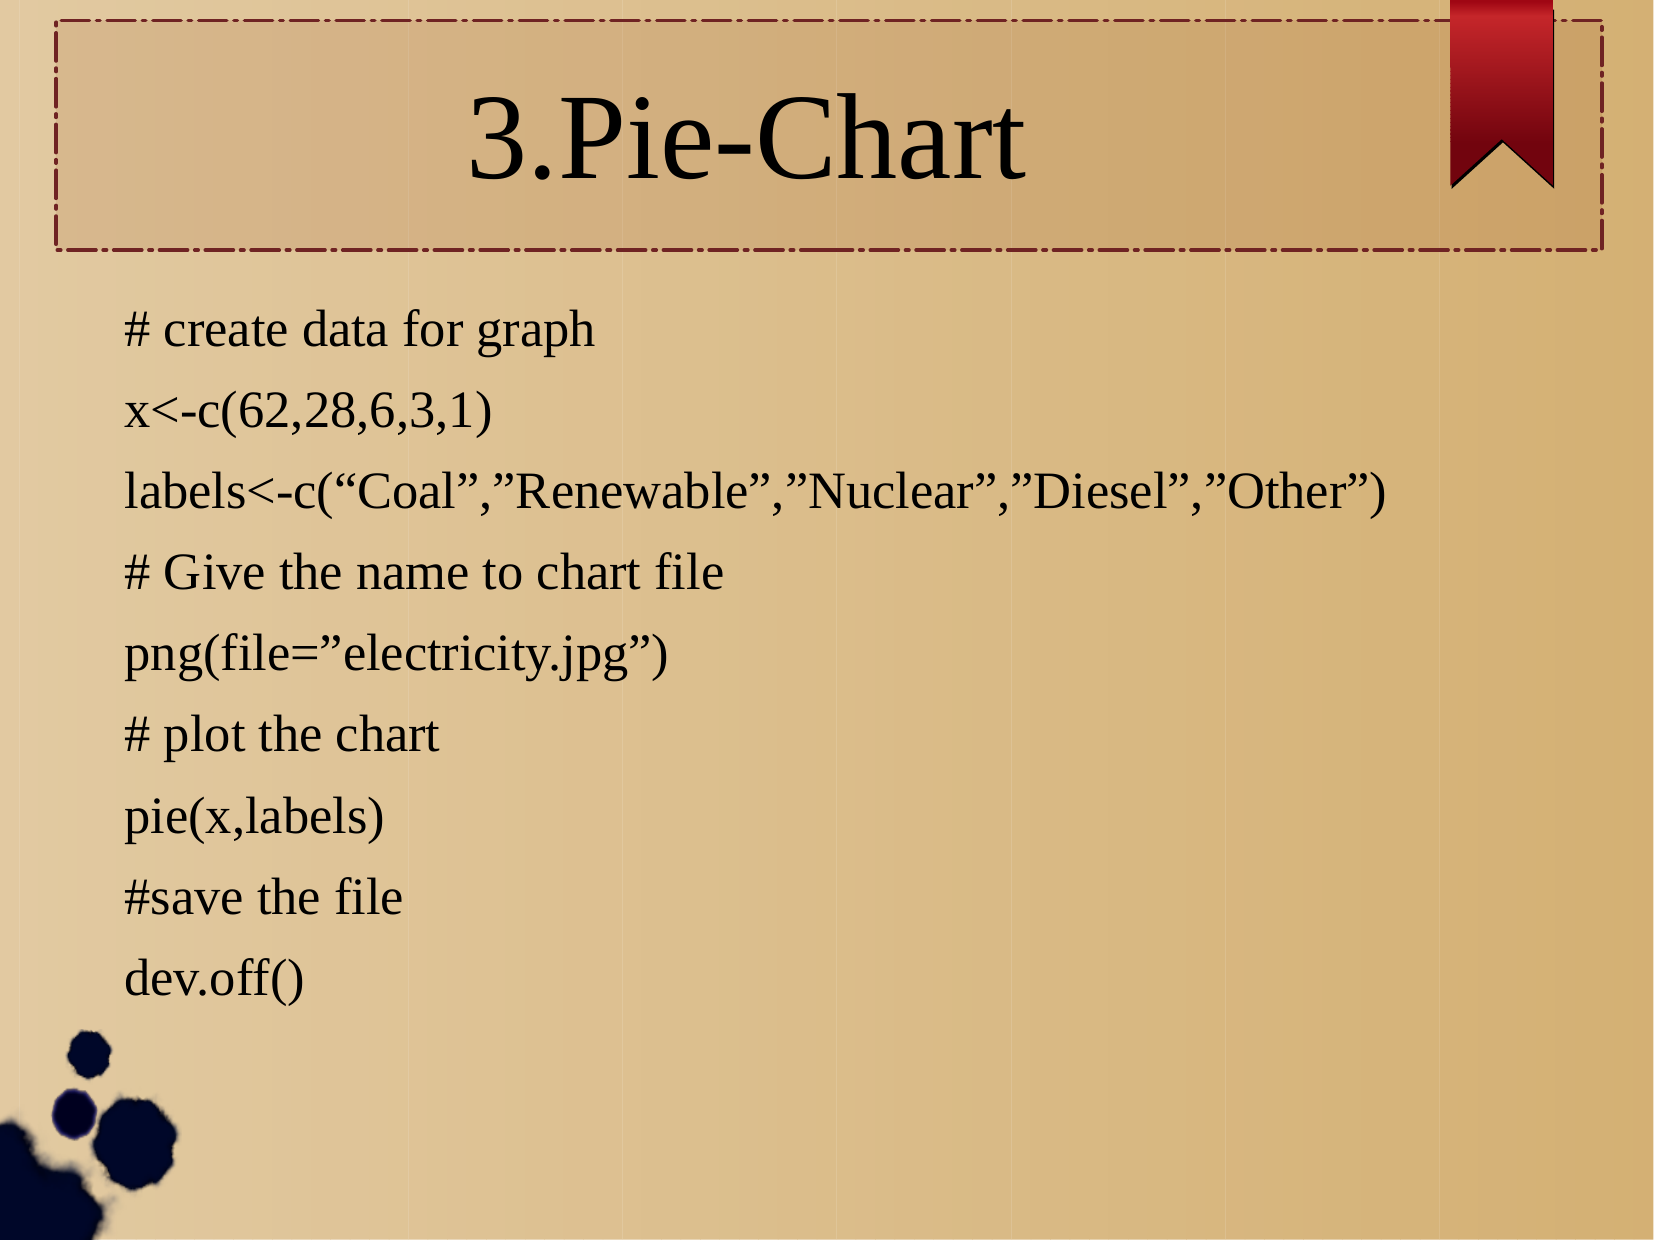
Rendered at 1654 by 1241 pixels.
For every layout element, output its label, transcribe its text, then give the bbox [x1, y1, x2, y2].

title 3.Pie-Chart [82, 47, 1412, 229]
list # create data for graph x<-c(62,28,6,3,1) labels<-c(“Coal”,”Renewable”,”Nuclear”,”Diesel”,”Other”) # Give the name to chart file png(file=”electricity.jpg”) # plot the chart pie(x,labels) #save the file dev.off() [82, 299, 1571, 1019]
